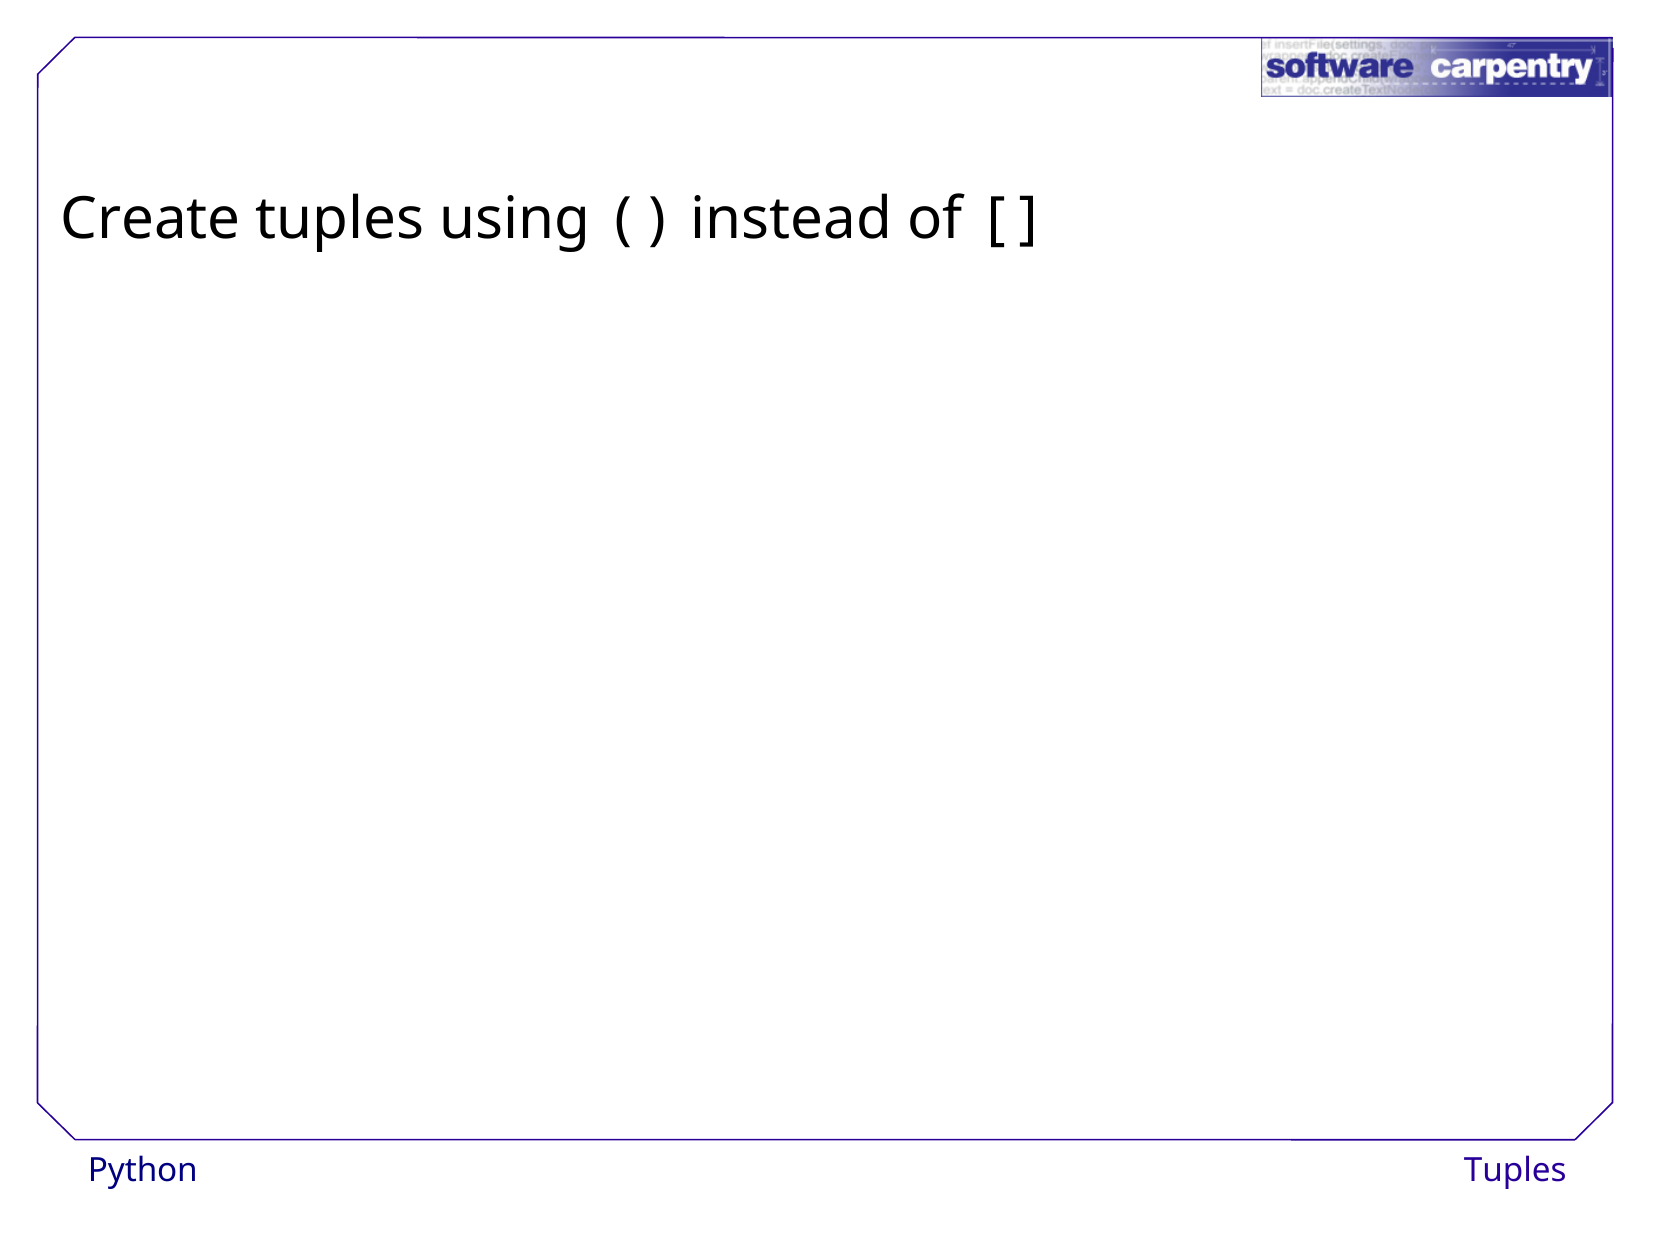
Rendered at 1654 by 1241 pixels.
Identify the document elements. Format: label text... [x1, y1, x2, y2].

picture [1261, 39, 1613, 97]
text_box Create tuples using () instead of [] [45, 138, 1213, 259]
